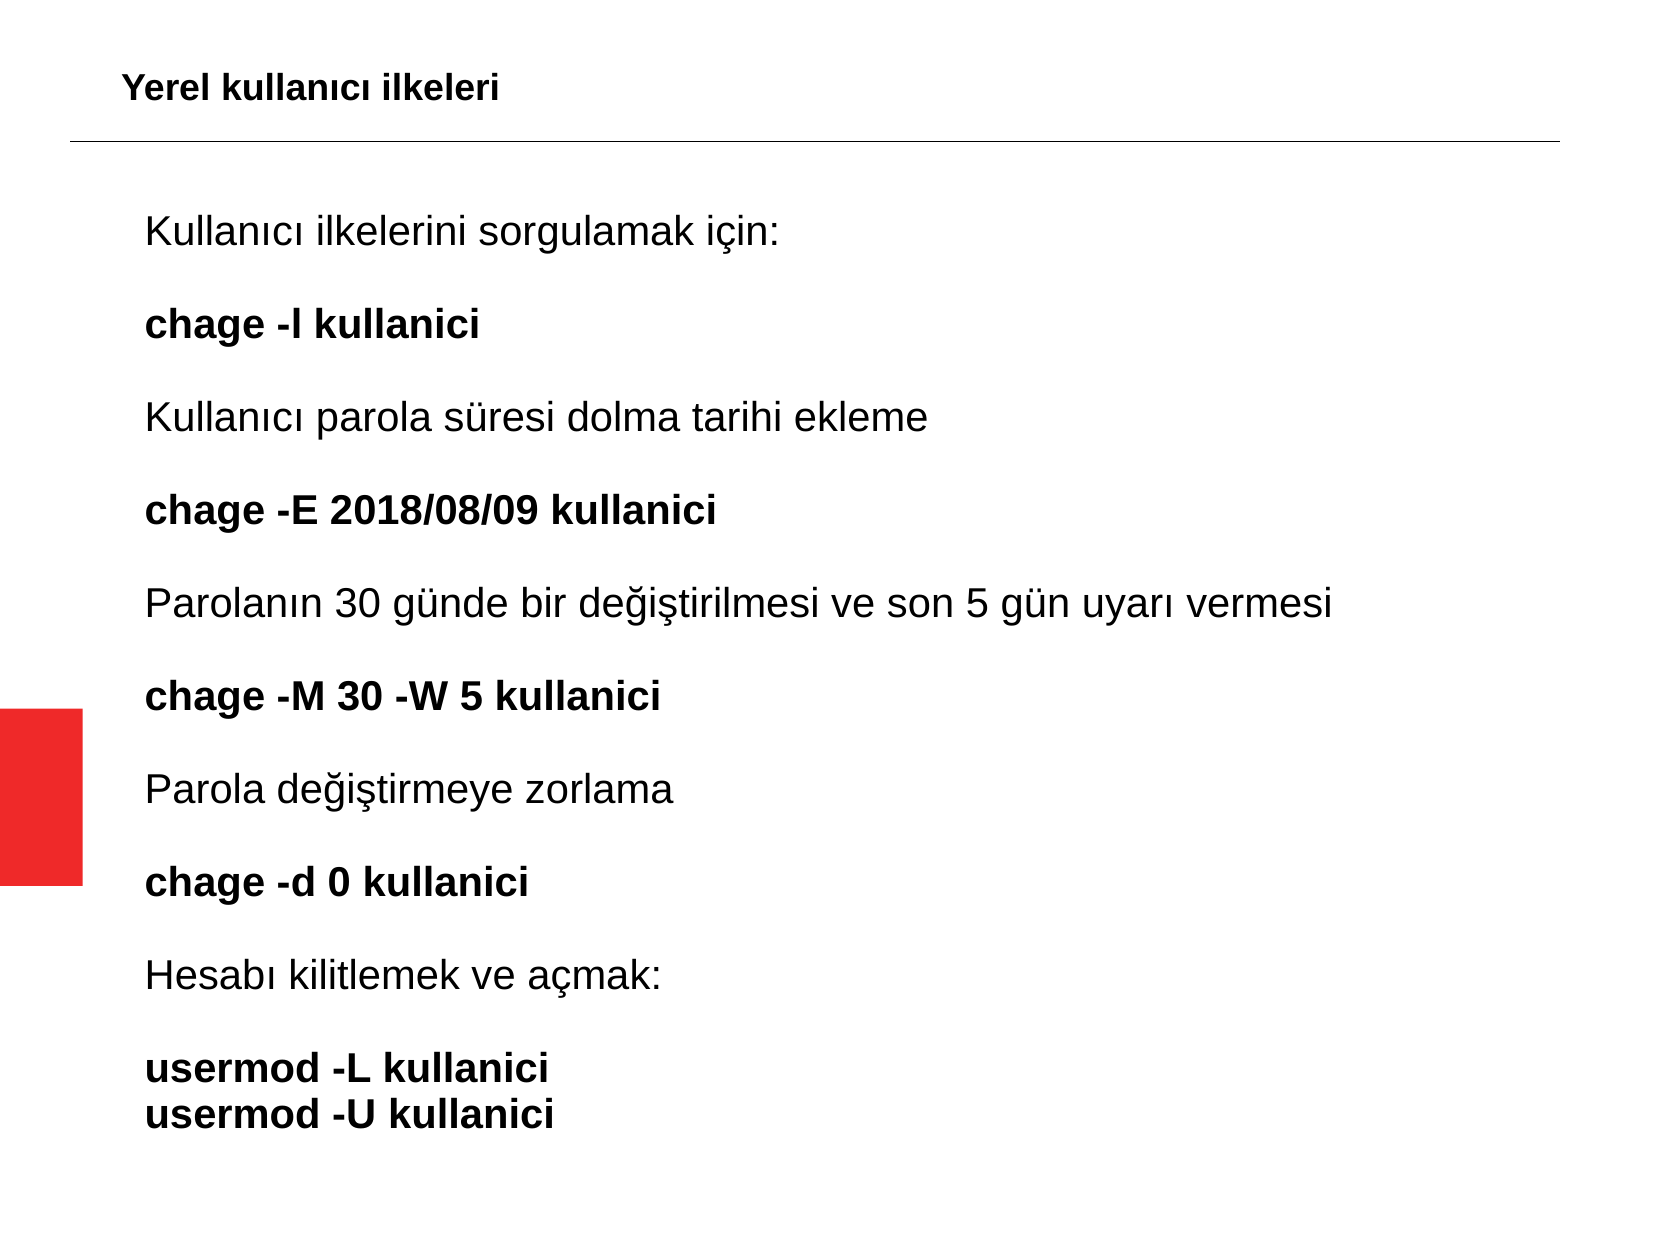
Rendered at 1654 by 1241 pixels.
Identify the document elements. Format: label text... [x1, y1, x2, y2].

text_box Kullanıcı ilkelerini sorgulamak için: chage -l kullanici Kullanıcı parola süresi dolma tarihi ekleme chage -E 2018/08/09 kullanici Parolanın 30 günde bir değiştirilmesi ve son 5 gün uyarı vermesi chage -M 30 -W 5 kullanici Parola değiştirmeye zorlama chage -d 0 kullanici Hesabı kilitlemek ve açmak: usermod -L kullanici usermod -U kullanici [129, 200, 1512, 1192]
text_box Yerel kullanıcı ilkeleri [106, 59, 1536, 116]
